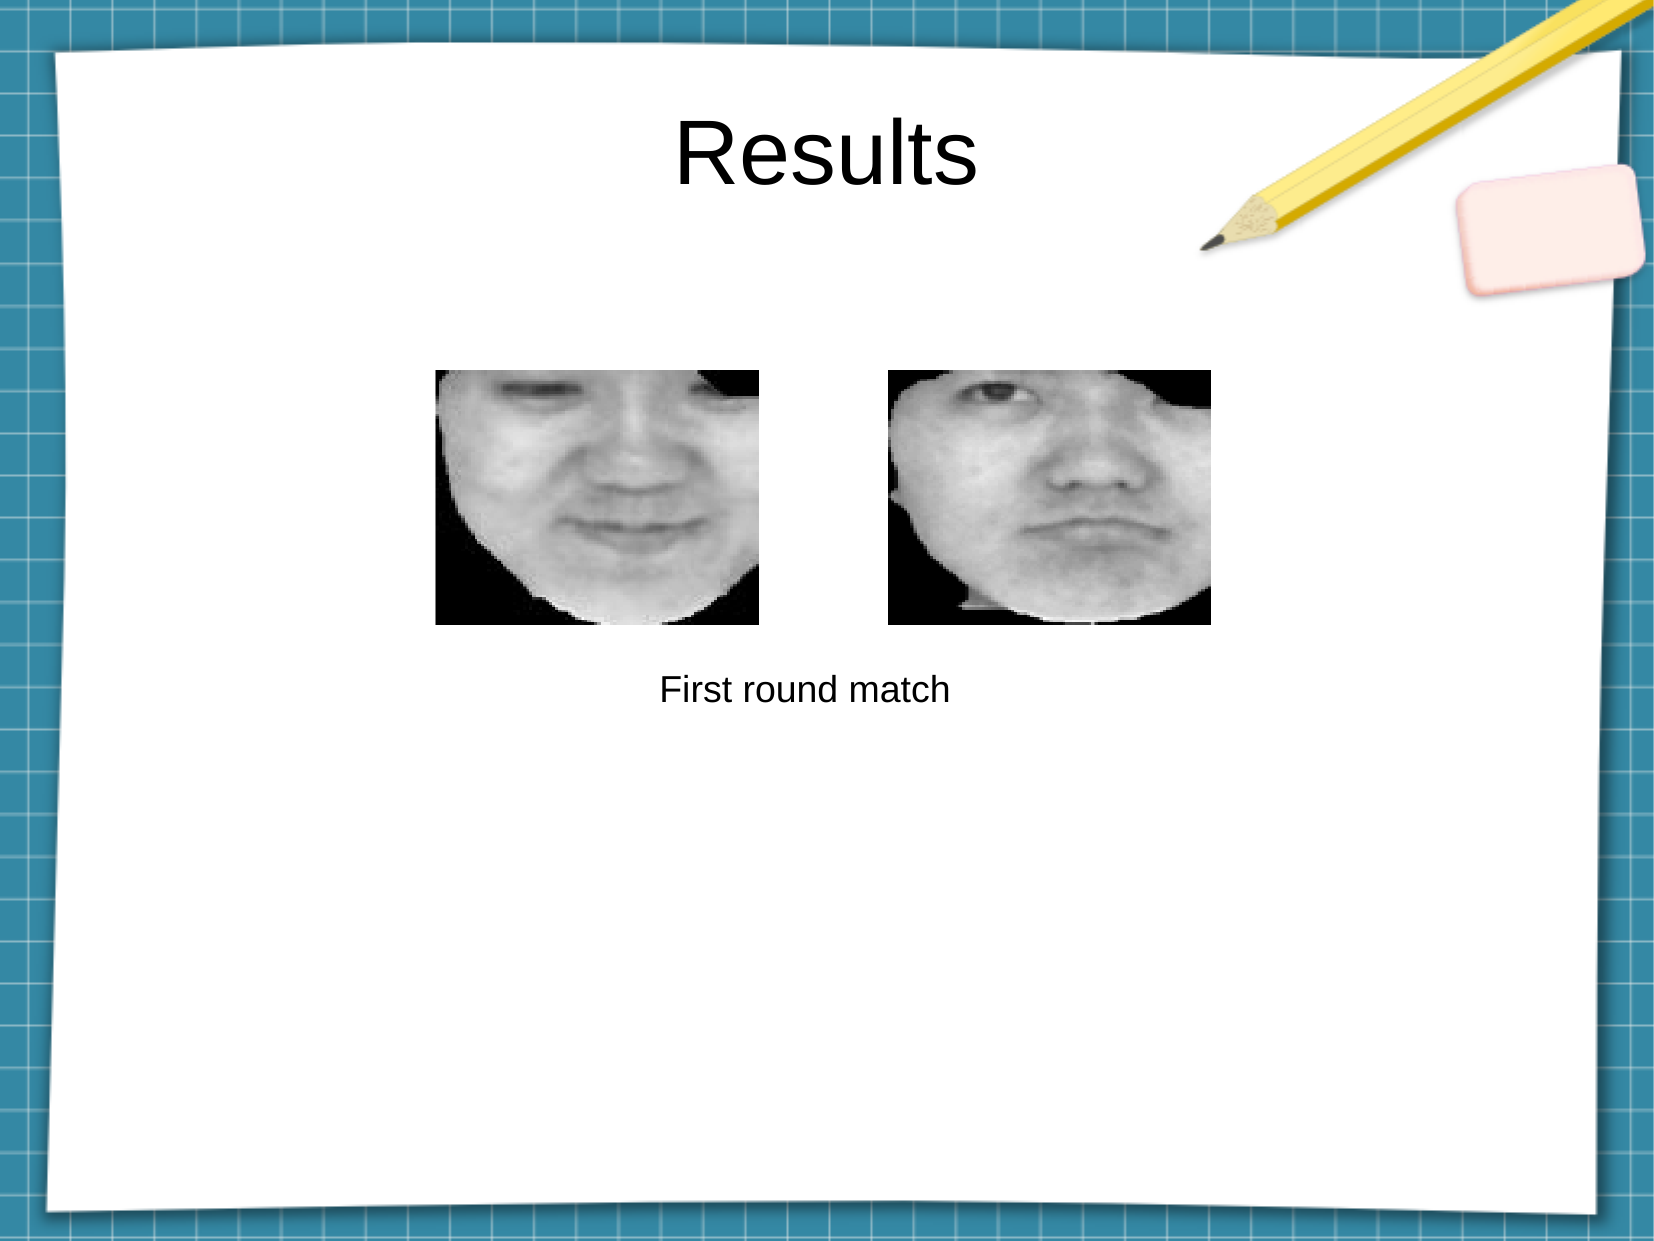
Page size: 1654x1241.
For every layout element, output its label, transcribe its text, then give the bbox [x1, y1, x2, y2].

picture [0, 0, 1654, 1241]
title Results [82, 49, 1571, 257]
